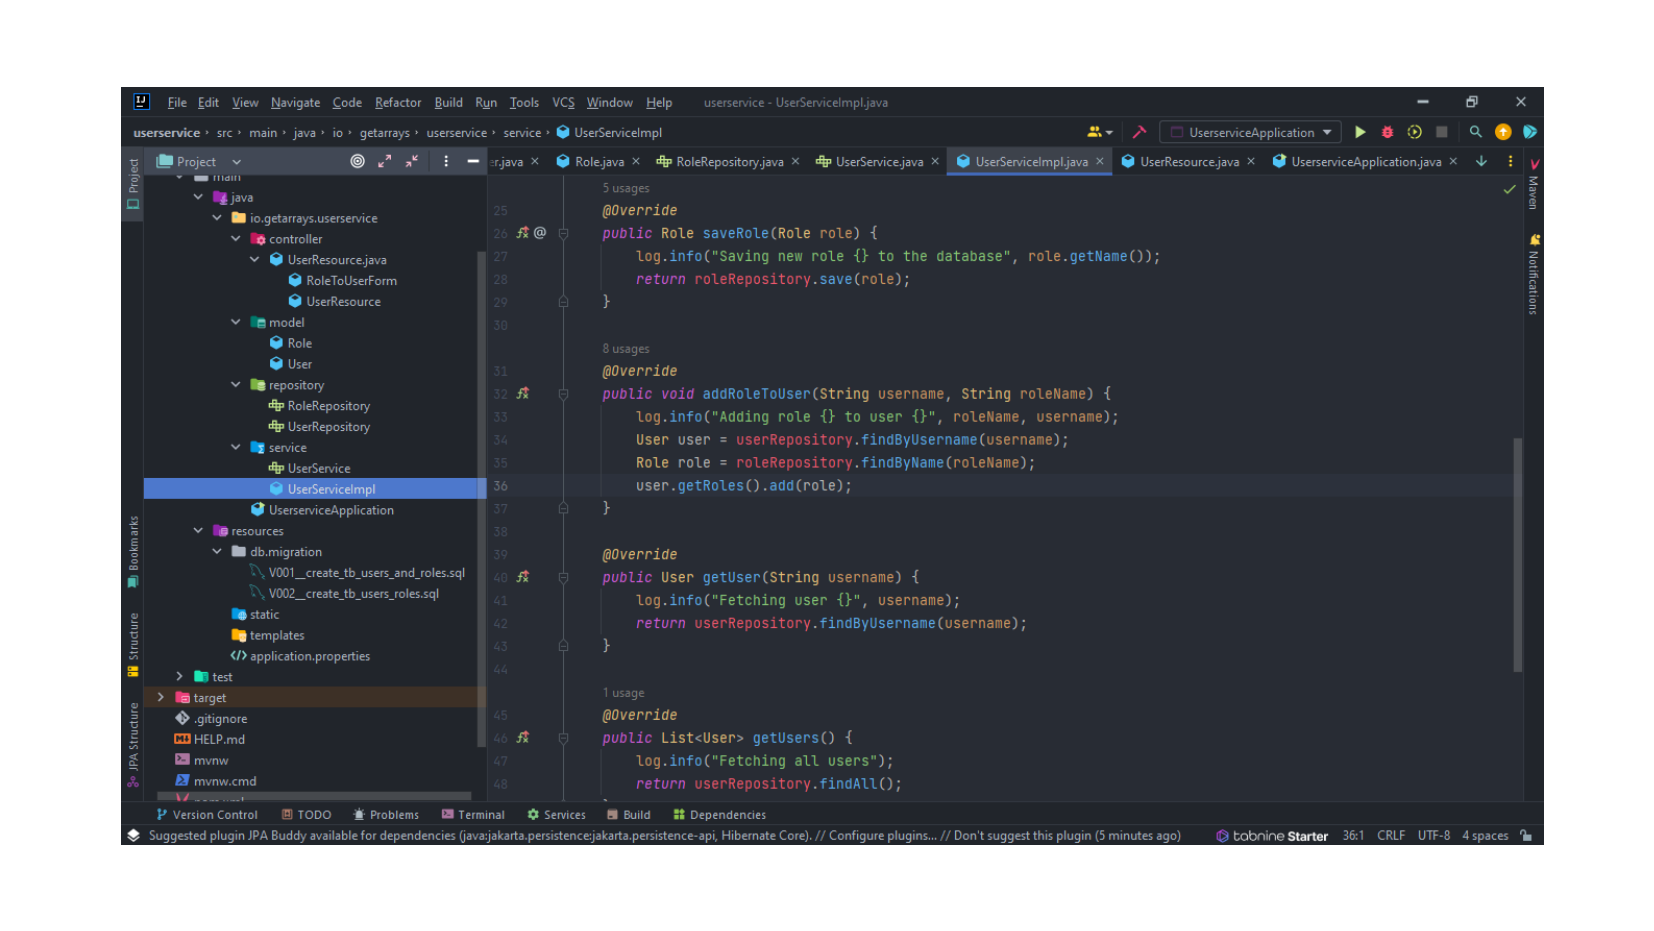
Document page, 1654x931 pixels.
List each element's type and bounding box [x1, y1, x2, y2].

picture [121, 87, 1544, 845]
